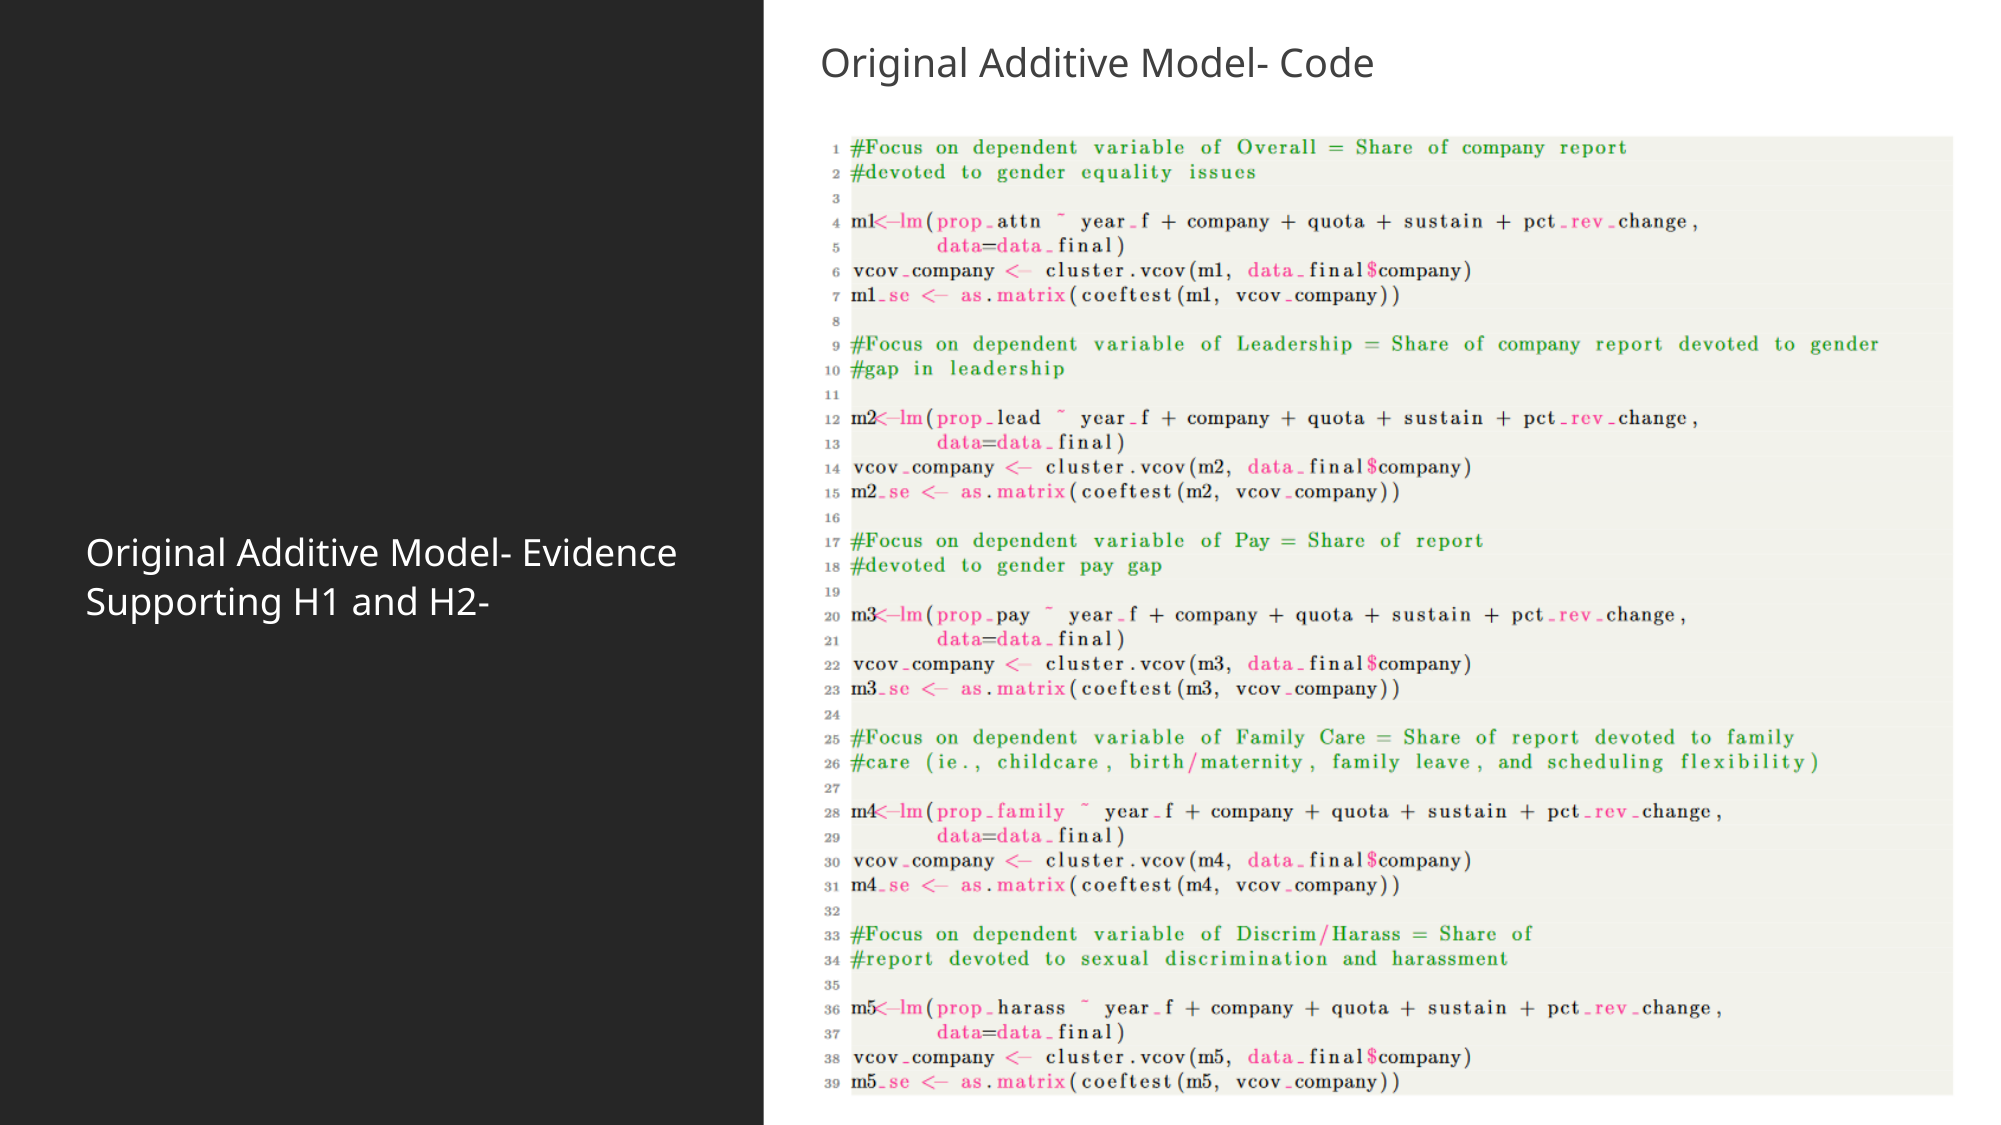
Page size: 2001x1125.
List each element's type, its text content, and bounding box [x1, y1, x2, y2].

list Original Additive Model- Code [805, 25, 1778, 125]
list Original Additive Model- Evidence Supporting H1 and H2- [70, 516, 784, 1020]
picture [784, 125, 1985, 1100]
